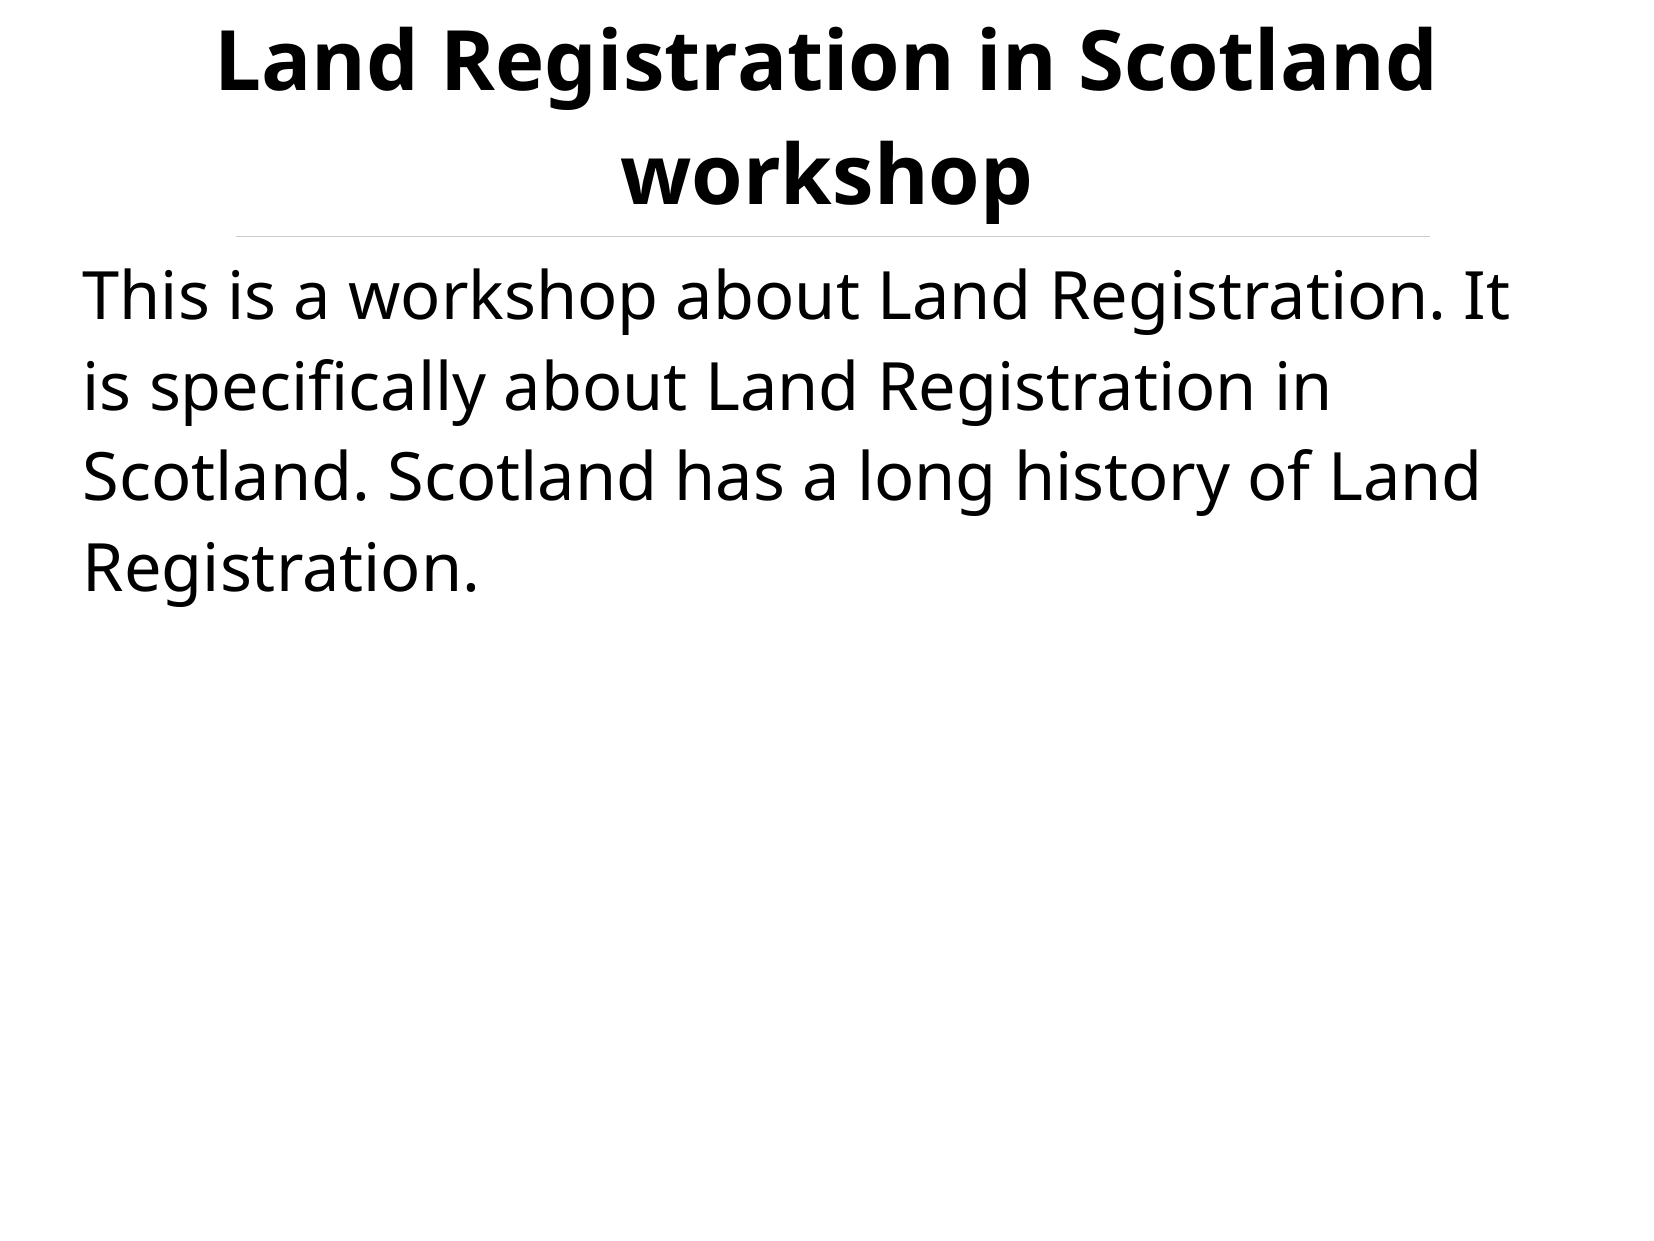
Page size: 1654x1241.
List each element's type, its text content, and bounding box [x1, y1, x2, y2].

title Land Registration in Scotland workshop [82, 11, 1571, 219]
list This is a workshop about Land Registration. It is specifically about Land Registration in Scotland. Scotland has a long history of Land Registration. [82, 248, 1571, 1111]
